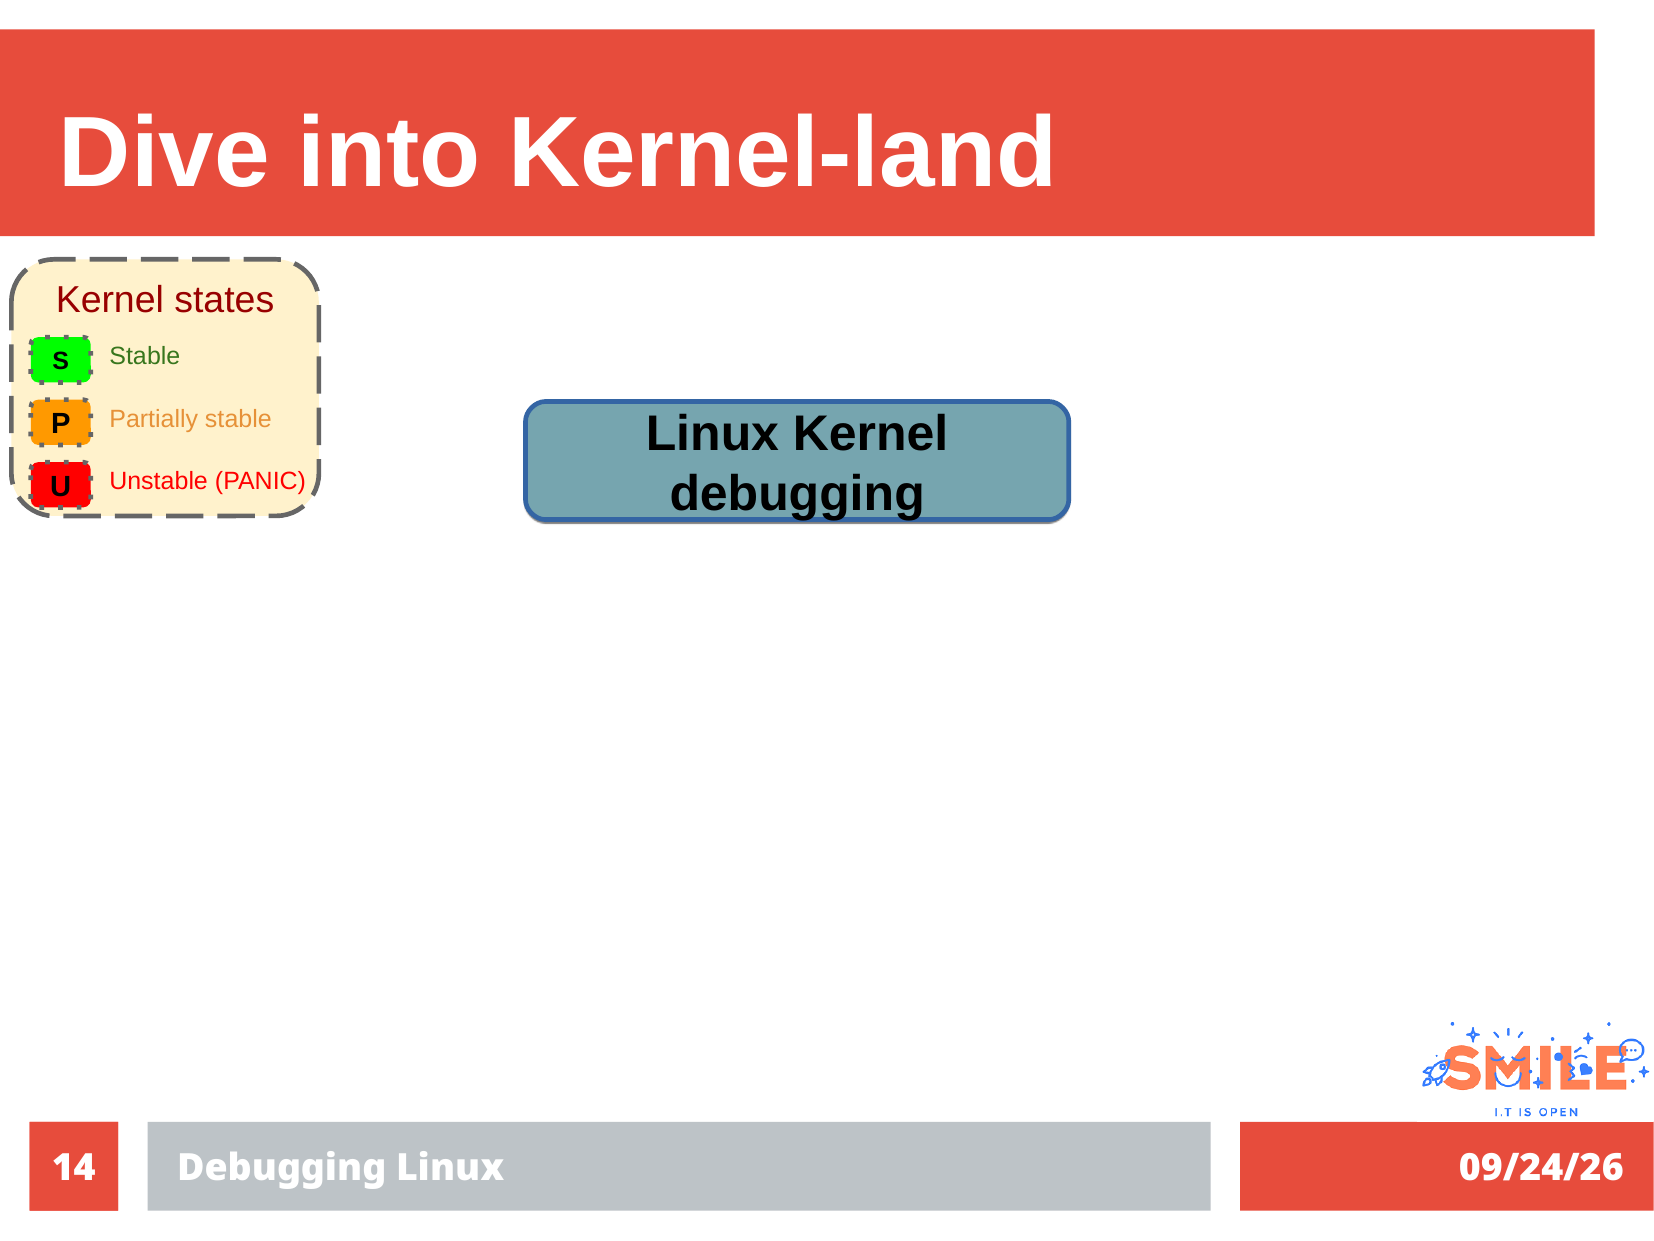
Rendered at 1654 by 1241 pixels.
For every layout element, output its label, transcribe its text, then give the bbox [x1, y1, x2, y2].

text_box Dive into Kernel-land [58, 58, 1595, 207]
text_box P [30, 399, 91, 445]
text_box Linux Kernel debugging [525, 401, 1069, 520]
text_box S [30, 337, 91, 383]
text_box Stable [94, 324, 225, 361]
text_box U [30, 462, 91, 508]
text_box Unstable (PANIC) [94, 449, 330, 486]
picture [1417, 1019, 1653, 1122]
text_box Partially stable [94, 387, 402, 423]
text_box Kernel states [11, 259, 319, 516]
